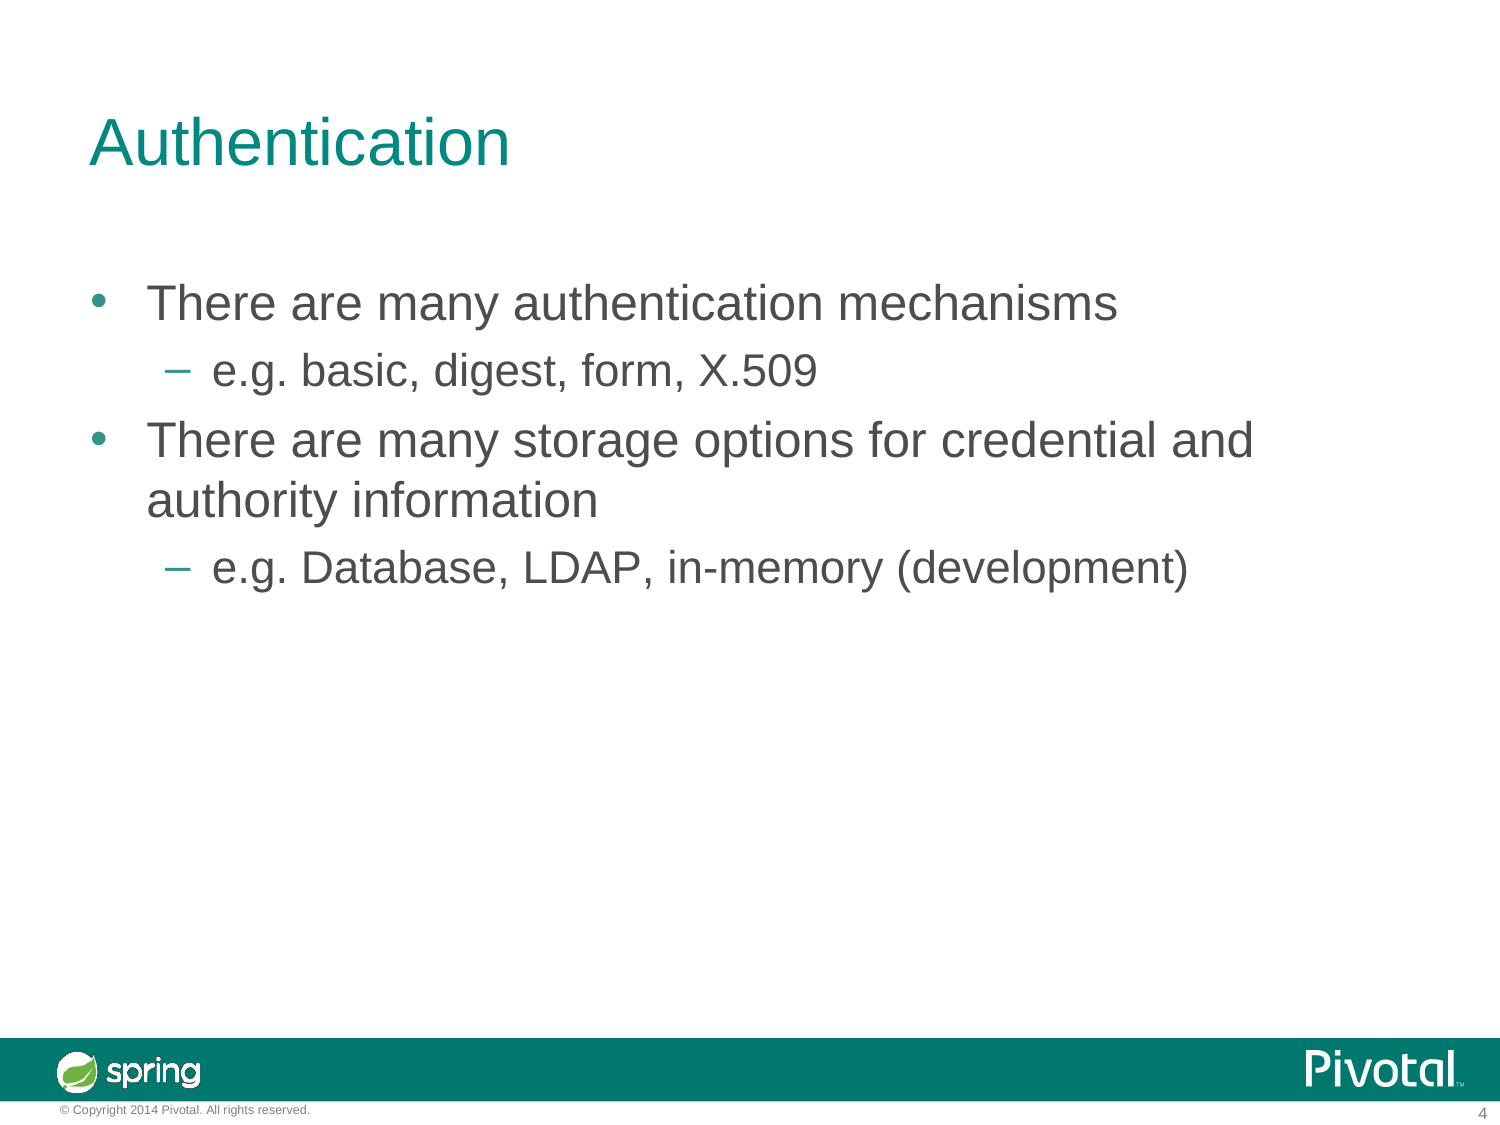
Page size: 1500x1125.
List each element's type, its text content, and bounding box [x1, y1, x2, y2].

picture [1306, 1050, 1464, 1087]
picture [32, 1041, 210, 1103]
title Authentication [75, 44, 1426, 233]
list There are many authentication mechanisms e.g. basic, digest, form, X.509 There are many storage options for credential and authority information e.g. Database, LDAP, in-memory (development) [75, 262, 1426, 1005]
